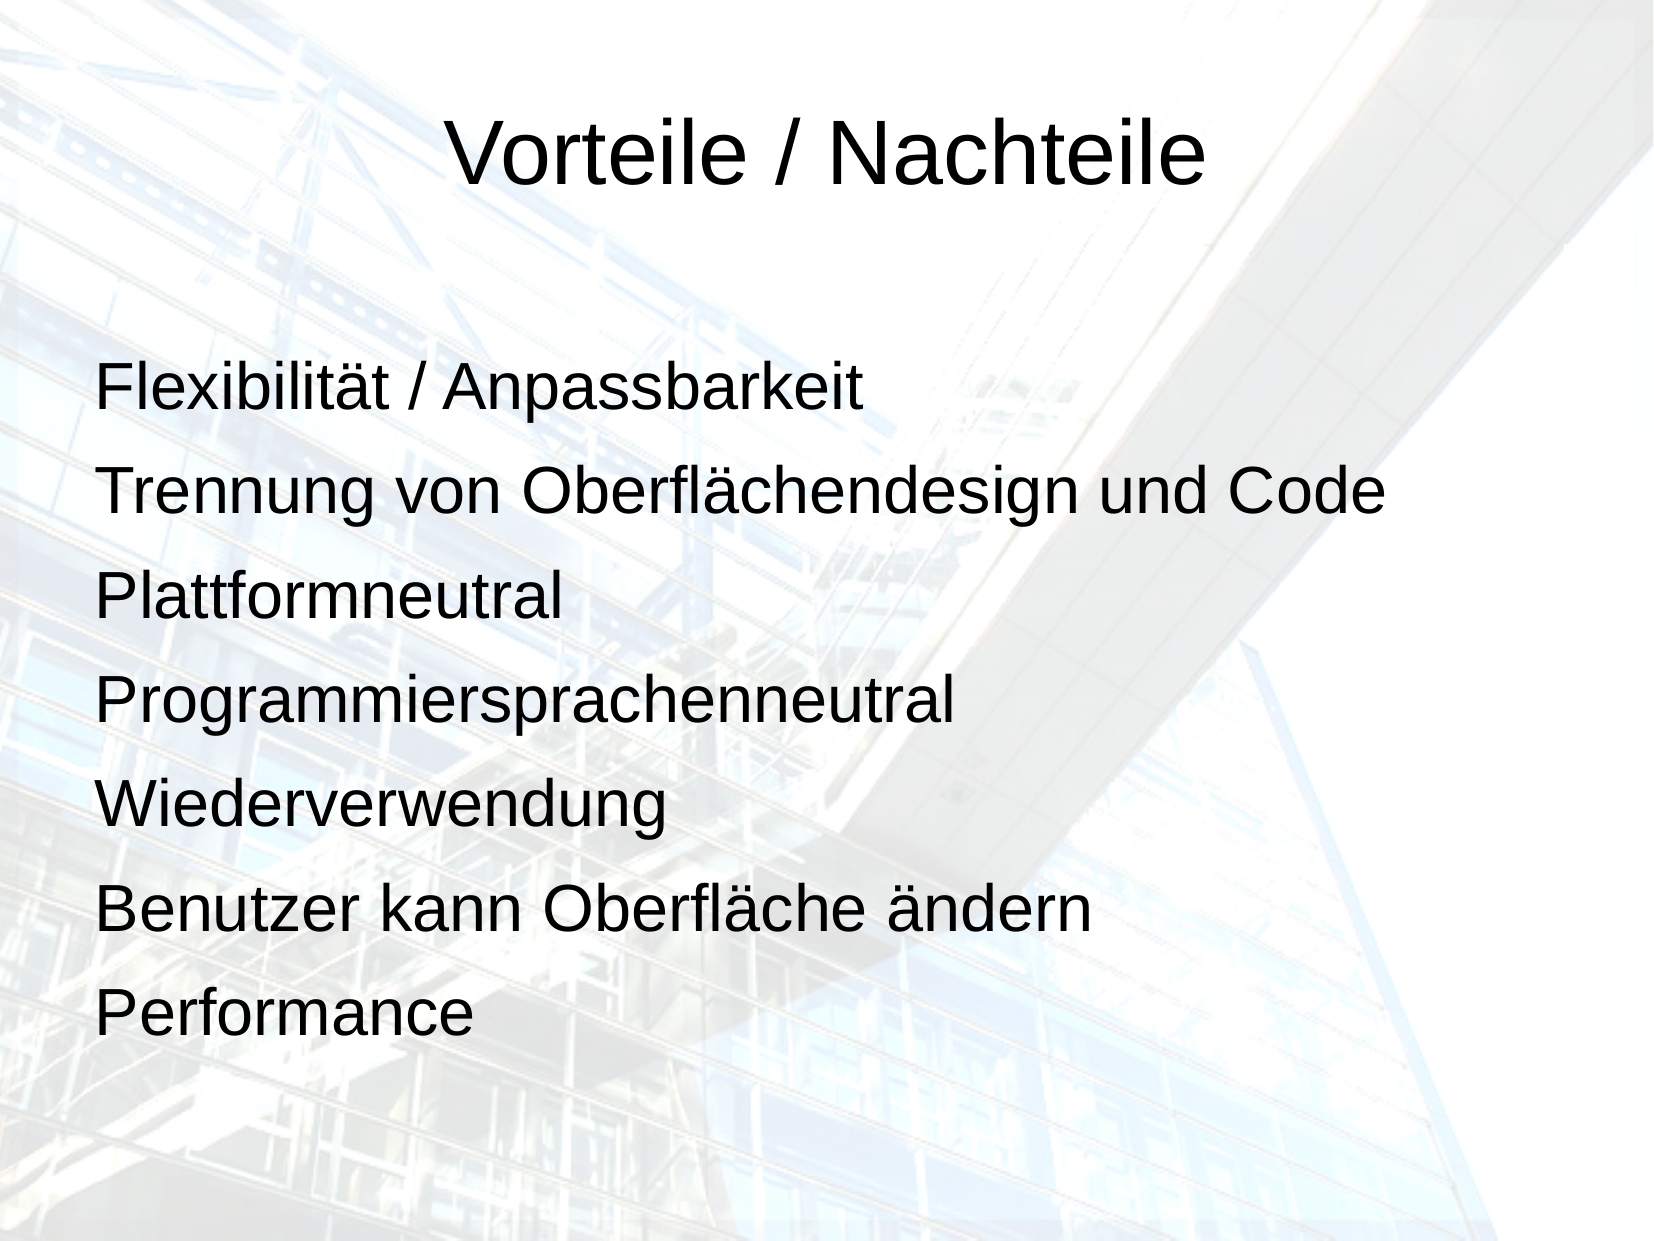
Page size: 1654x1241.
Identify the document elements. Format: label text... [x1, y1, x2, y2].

picture [0, 0, 1654, 1241]
list Flexibilität / Anpassbarkeit Trennung von Oberflächendesign und Code Plattformneutral Programmiersprachenneutral Wiederverwendung Benutzer kann Oberfläche ändern Performance [76, 349, 1565, 1050]
title Vorteile / Nachteile [82, 56, 1571, 250]
